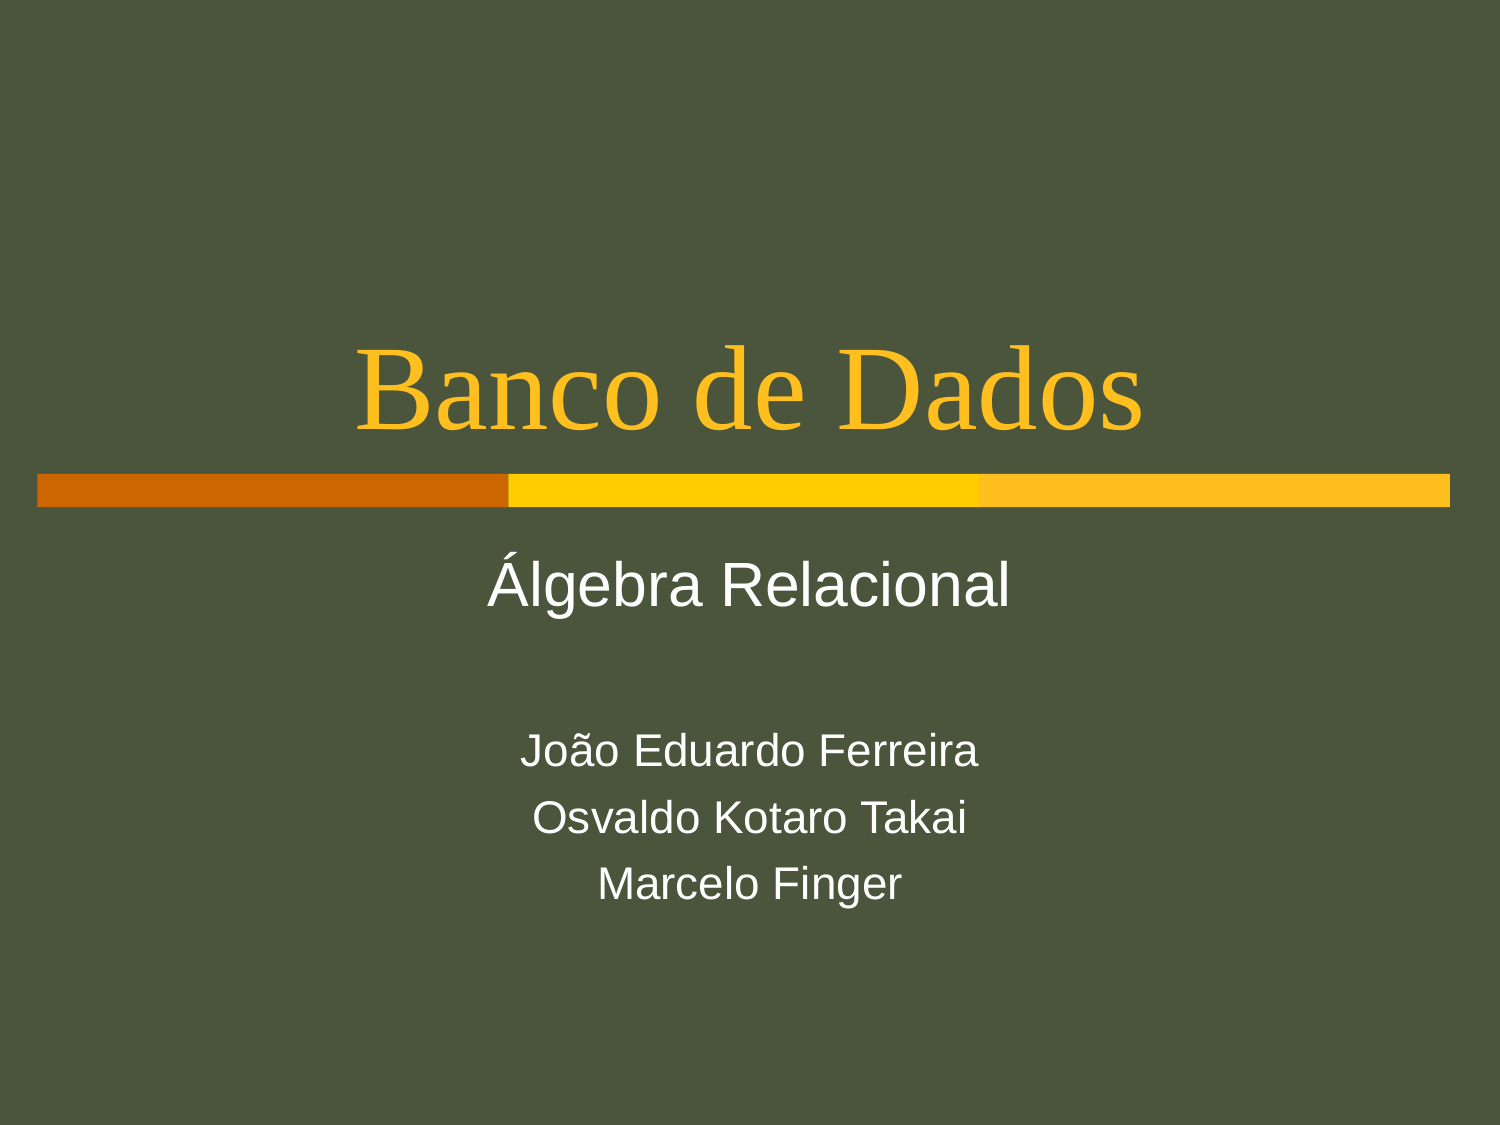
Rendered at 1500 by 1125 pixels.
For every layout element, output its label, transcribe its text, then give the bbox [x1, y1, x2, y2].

subtitle Álgebra Relacional João Eduardo Ferreira Osvaldo Kotaro Takai Marcelo Finger [225, 536, 1276, 917]
title Banco de Dados [112, 112, 1388, 462]
